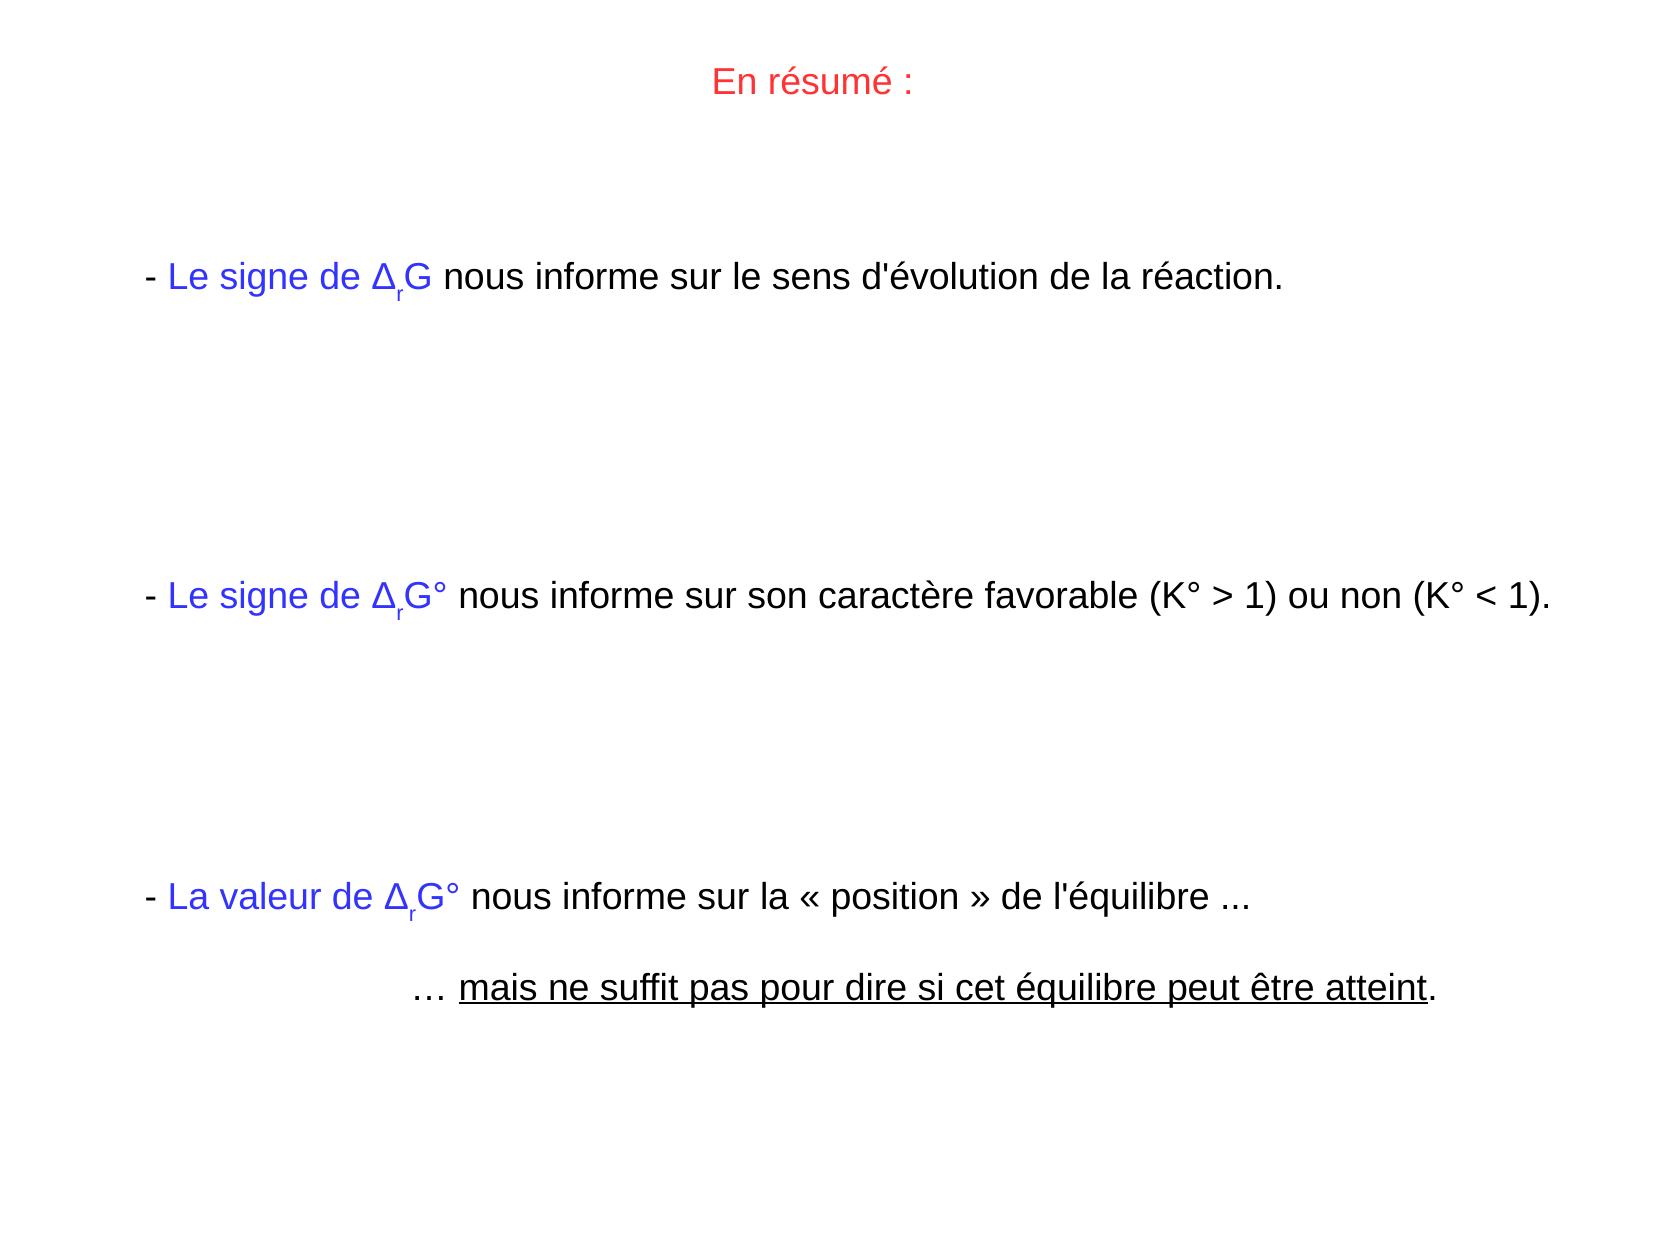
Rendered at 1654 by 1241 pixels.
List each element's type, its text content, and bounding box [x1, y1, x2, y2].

text_box En résumé : [696, 53, 951, 113]
text_box - La valeur de ΔrG° nous informe sur la « position » de l'équilibre ... [129, 868, 1335, 934]
text_box … mais ne suffit pas pour dire si cet équilibre peut être atteint. [395, 958, 1477, 1061]
text_box - Le signe de ΔrG nous informe sur le sens d'évolution de la réaction. [129, 248, 1335, 314]
text_box - Le signe de ΔrG° nous informe sur son caractère favorable (K° > 1) ou non (K° < 1). [129, 567, 1571, 638]
